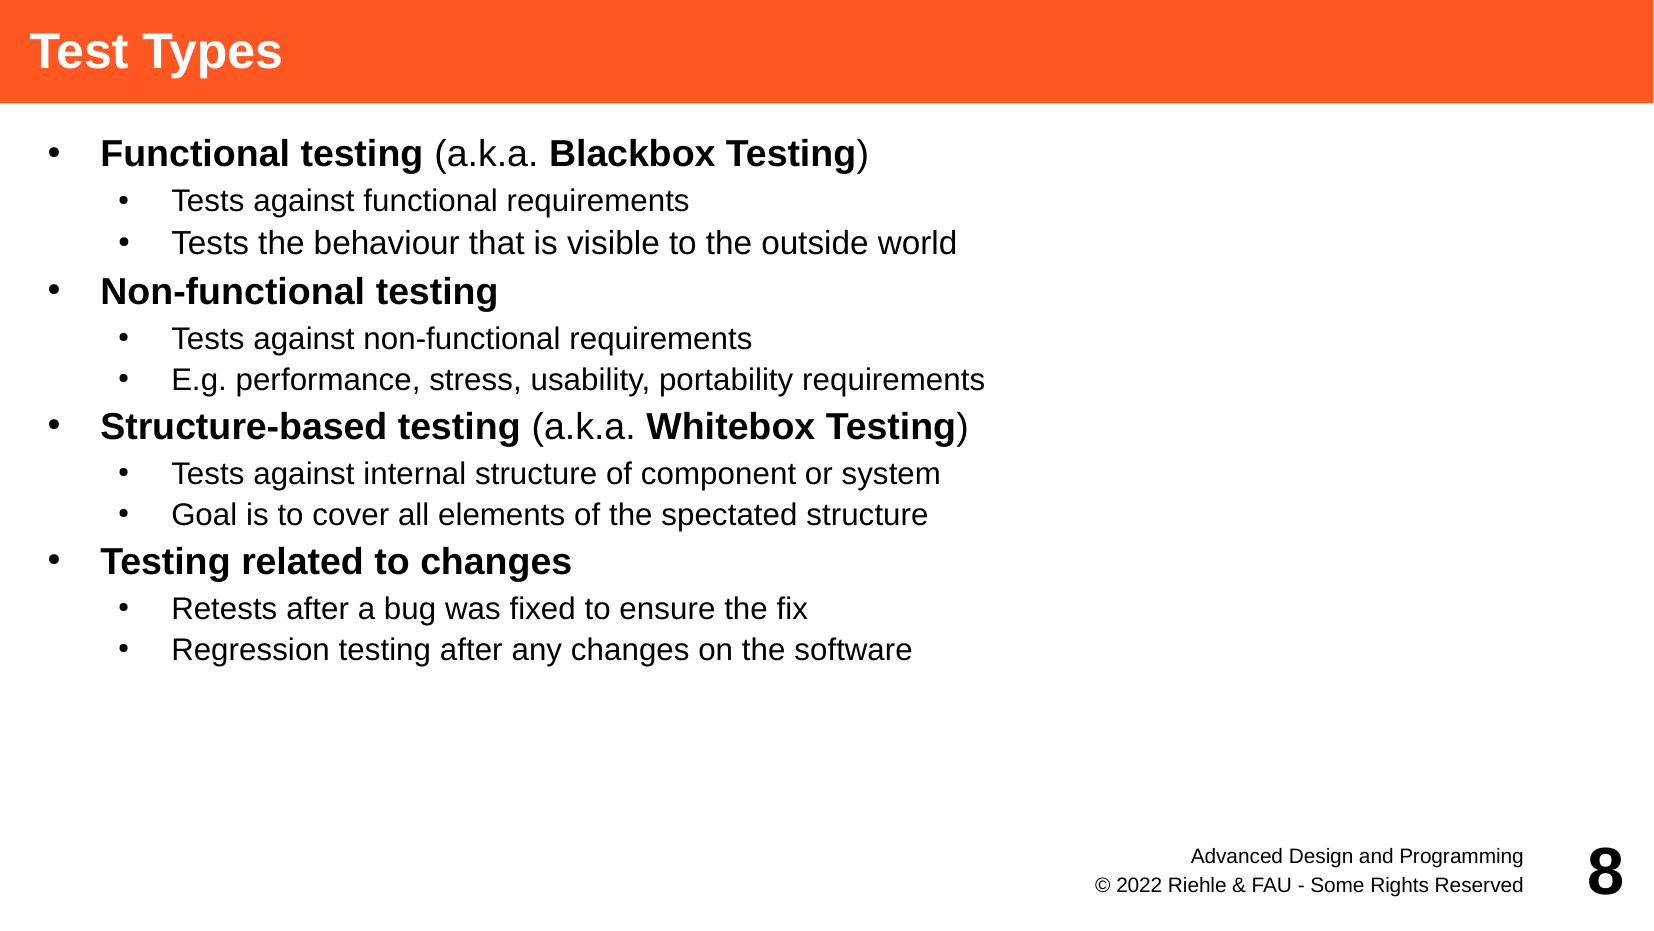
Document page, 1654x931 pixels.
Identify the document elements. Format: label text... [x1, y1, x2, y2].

title Test Types [0, 0, 1654, 104]
list Functional testing (a.k.a. Blackbox Testing) Tests against functional requirements Tests the behaviour that is visible to the outside world Non-functional testing Tests against non-functional requirements E.g. performance, stress, usability, portability requirements Structure-based testing (a.k.a. Whitebox Testing) Tests against internal structure of component or system Goal is to cover all elements of the spectated structure Testing related to changes Retests after a bug was fixed to ensure the fix Regression testing after any changes on the software [29, 132, 1006, 813]
